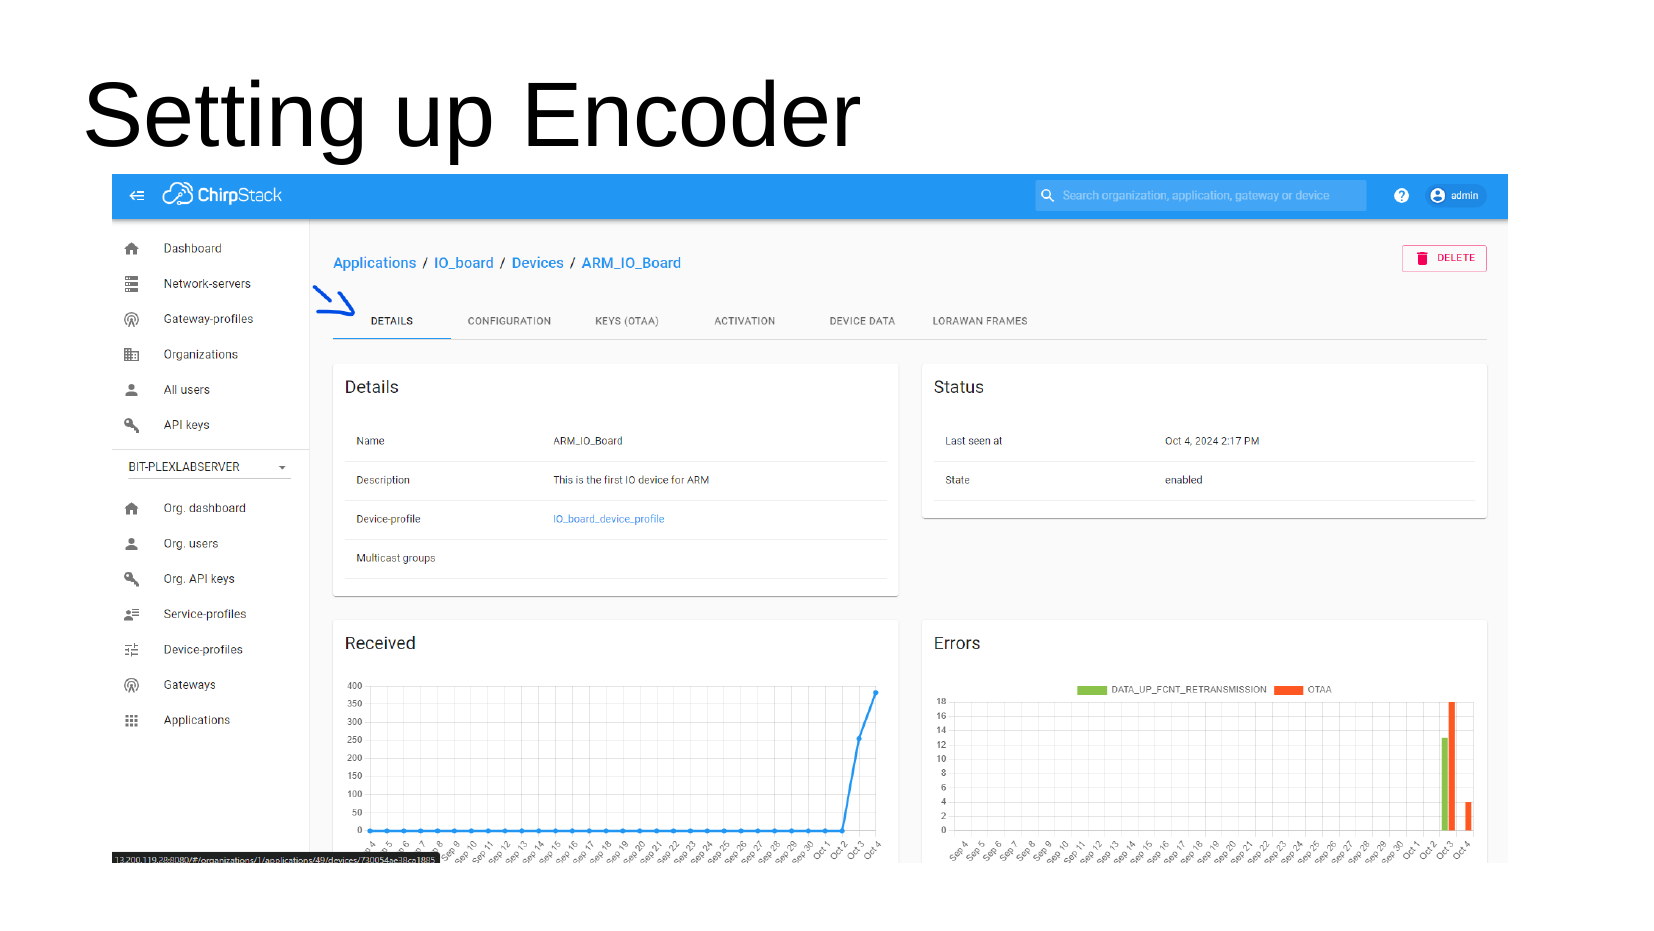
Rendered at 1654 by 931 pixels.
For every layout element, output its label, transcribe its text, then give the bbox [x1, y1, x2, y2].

picture [112, 174, 1508, 863]
title Setting up Encoder [82, 37, 1571, 193]
